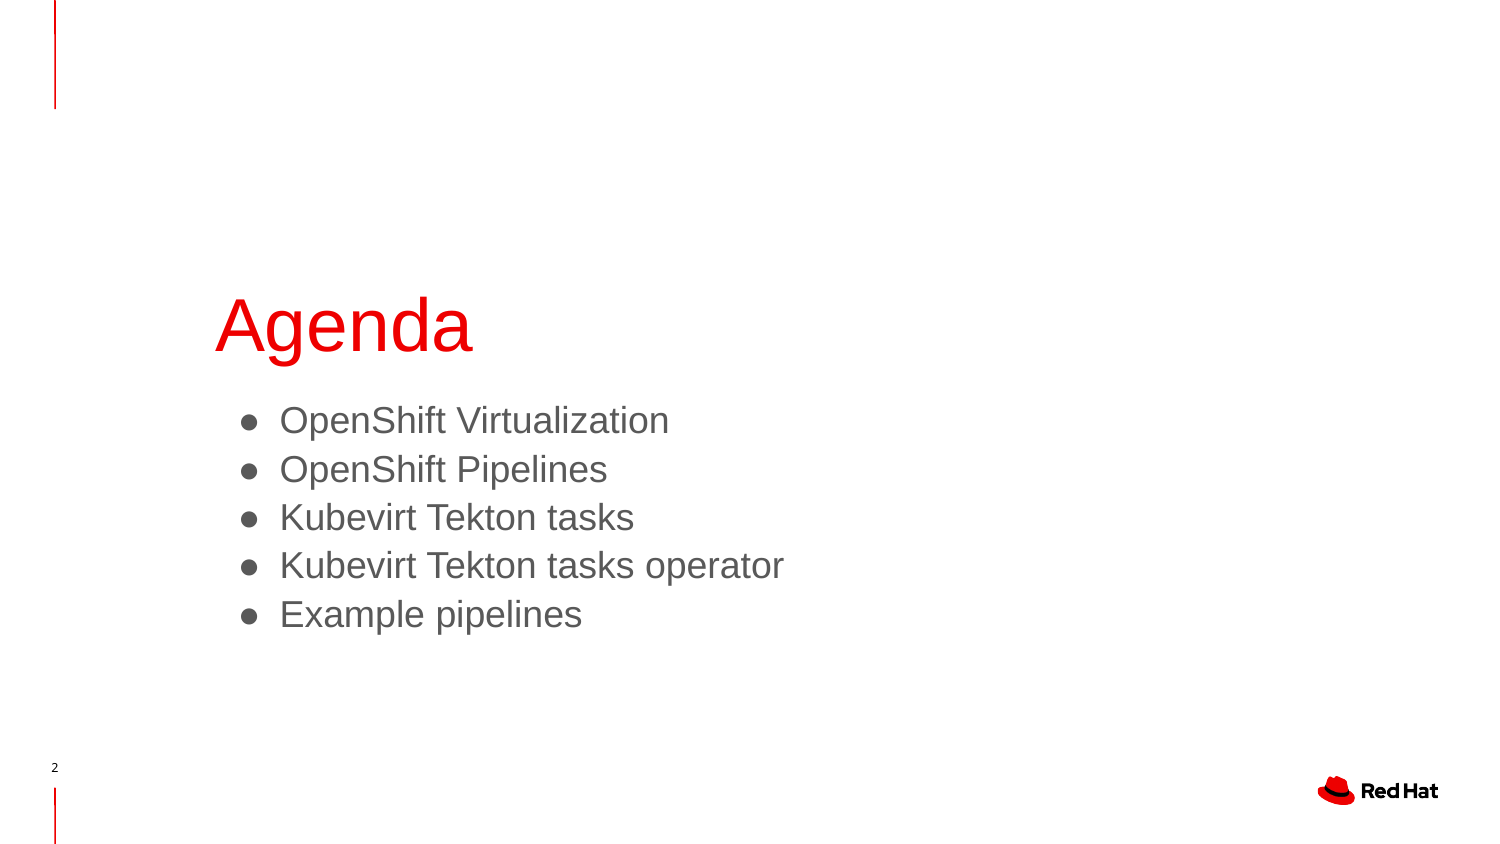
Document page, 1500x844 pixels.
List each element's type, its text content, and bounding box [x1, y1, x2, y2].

picture [1317, 776, 1438, 805]
title Agenda [214, 188, 693, 368]
slide_number <číslo> [10, 759, 101, 777]
list OpenShift Virtualization OpenShift Pipelines Kubevirt Tekton tasks Kubevirt Tekton tasks operator Example pipelines [110, 382, 1086, 752]
